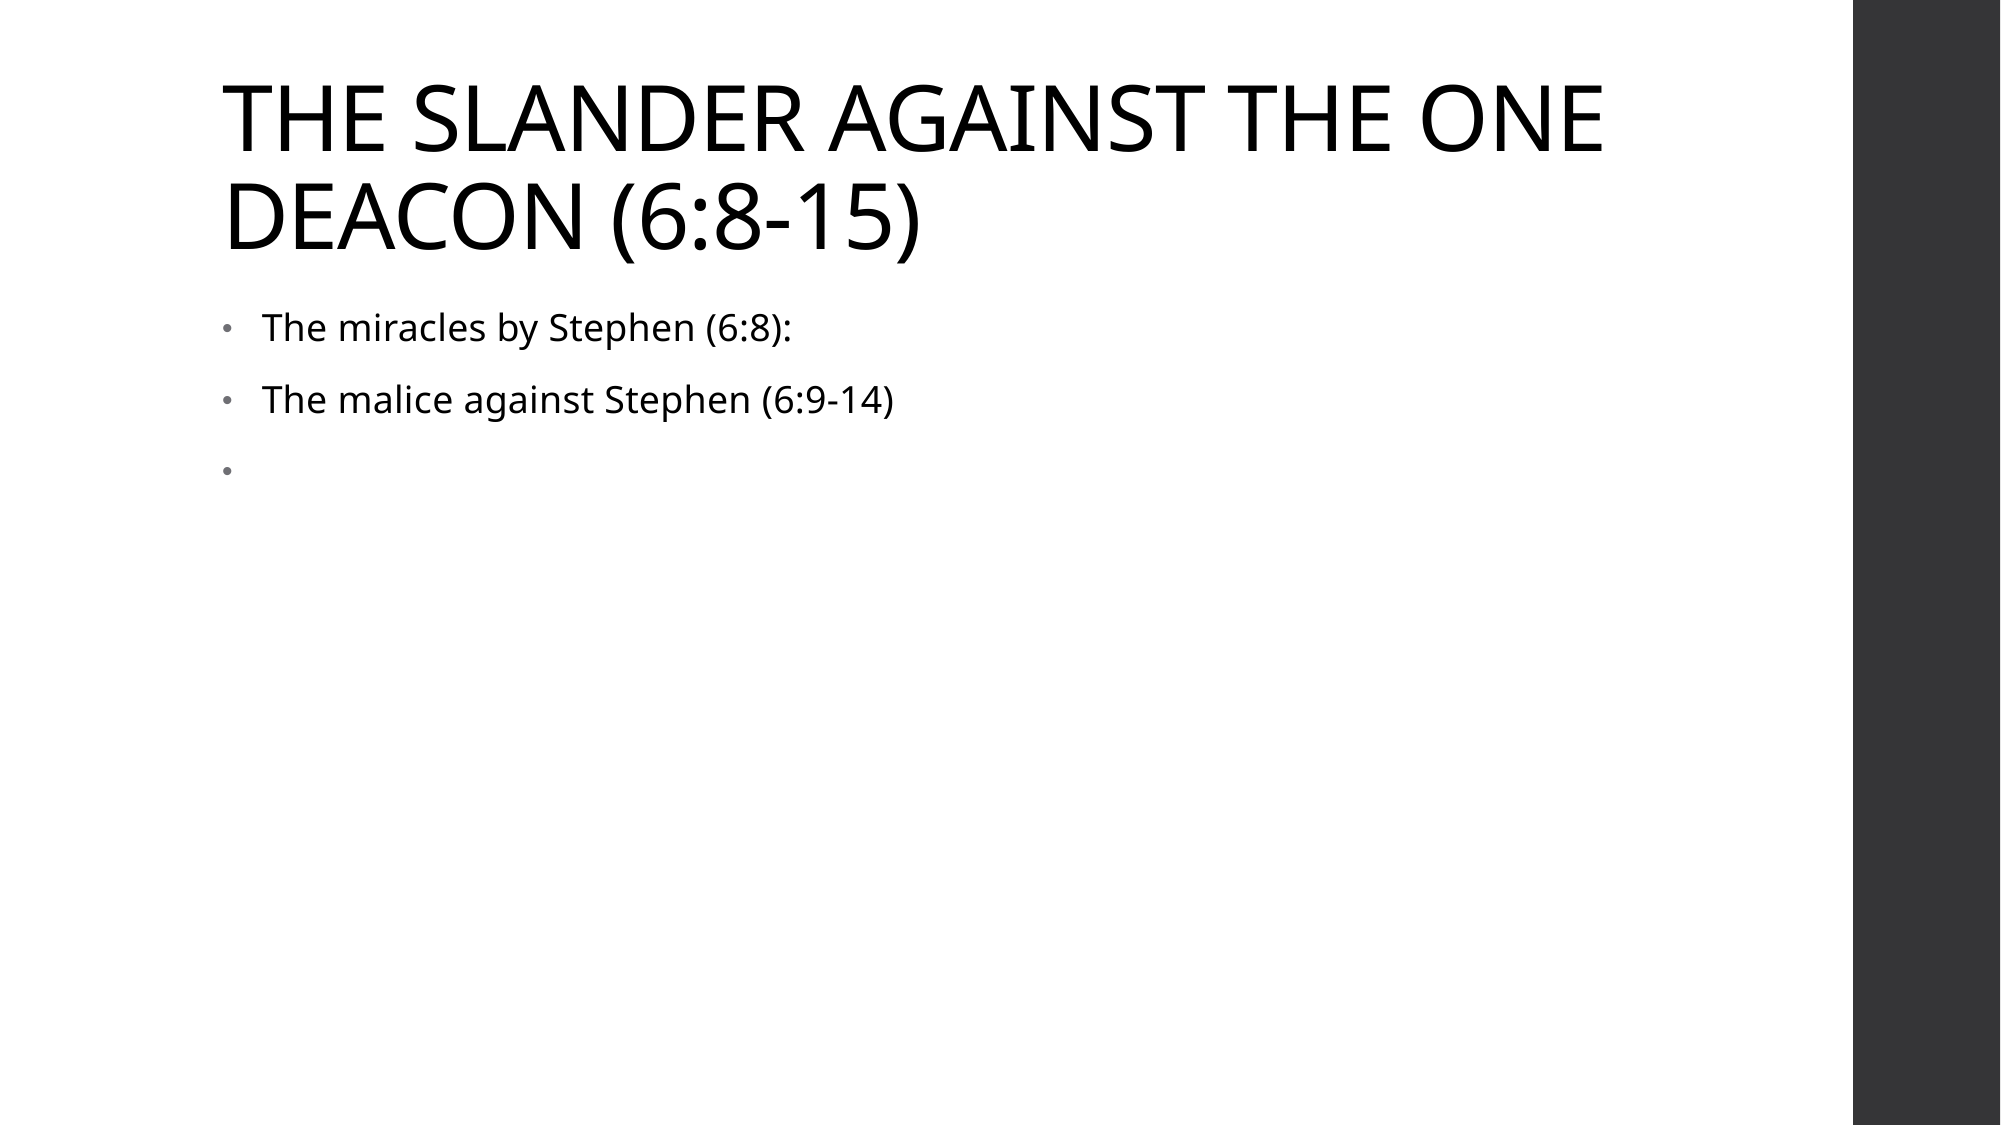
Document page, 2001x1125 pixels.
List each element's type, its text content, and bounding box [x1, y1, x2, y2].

list The miracles by Stephen (6:8): The malice against Stephen (6:9-14) [206, 299, 1617, 1014]
title THE SLANDER AGAINST THE ONE DEACON (6:8-15) [206, 60, 1797, 278]
